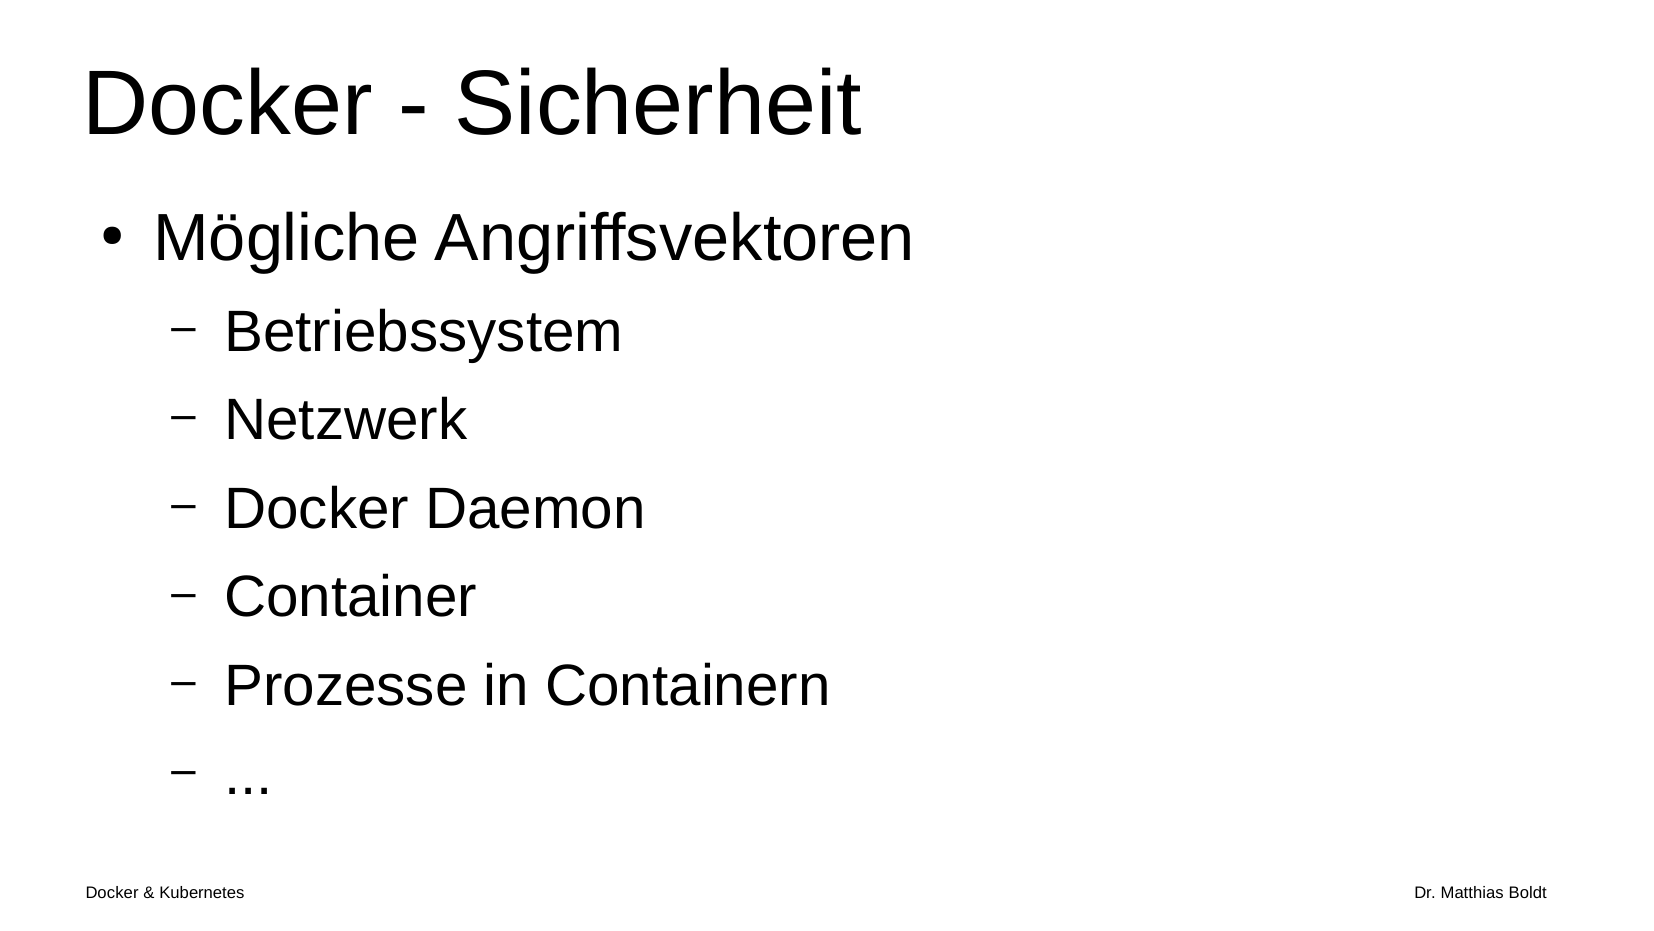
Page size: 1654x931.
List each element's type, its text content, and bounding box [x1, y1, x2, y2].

text_box Docker & Kubernetes Dr. Matthias Boldt [70, 875, 1563, 910]
list Mögliche Angriffsvektoren Betriebssystem Netzwerk Docker Daemon Container Prozesse in Containern ... [82, 199, 1571, 845]
title Docker - Sicherheit [82, 25, 1571, 181]
